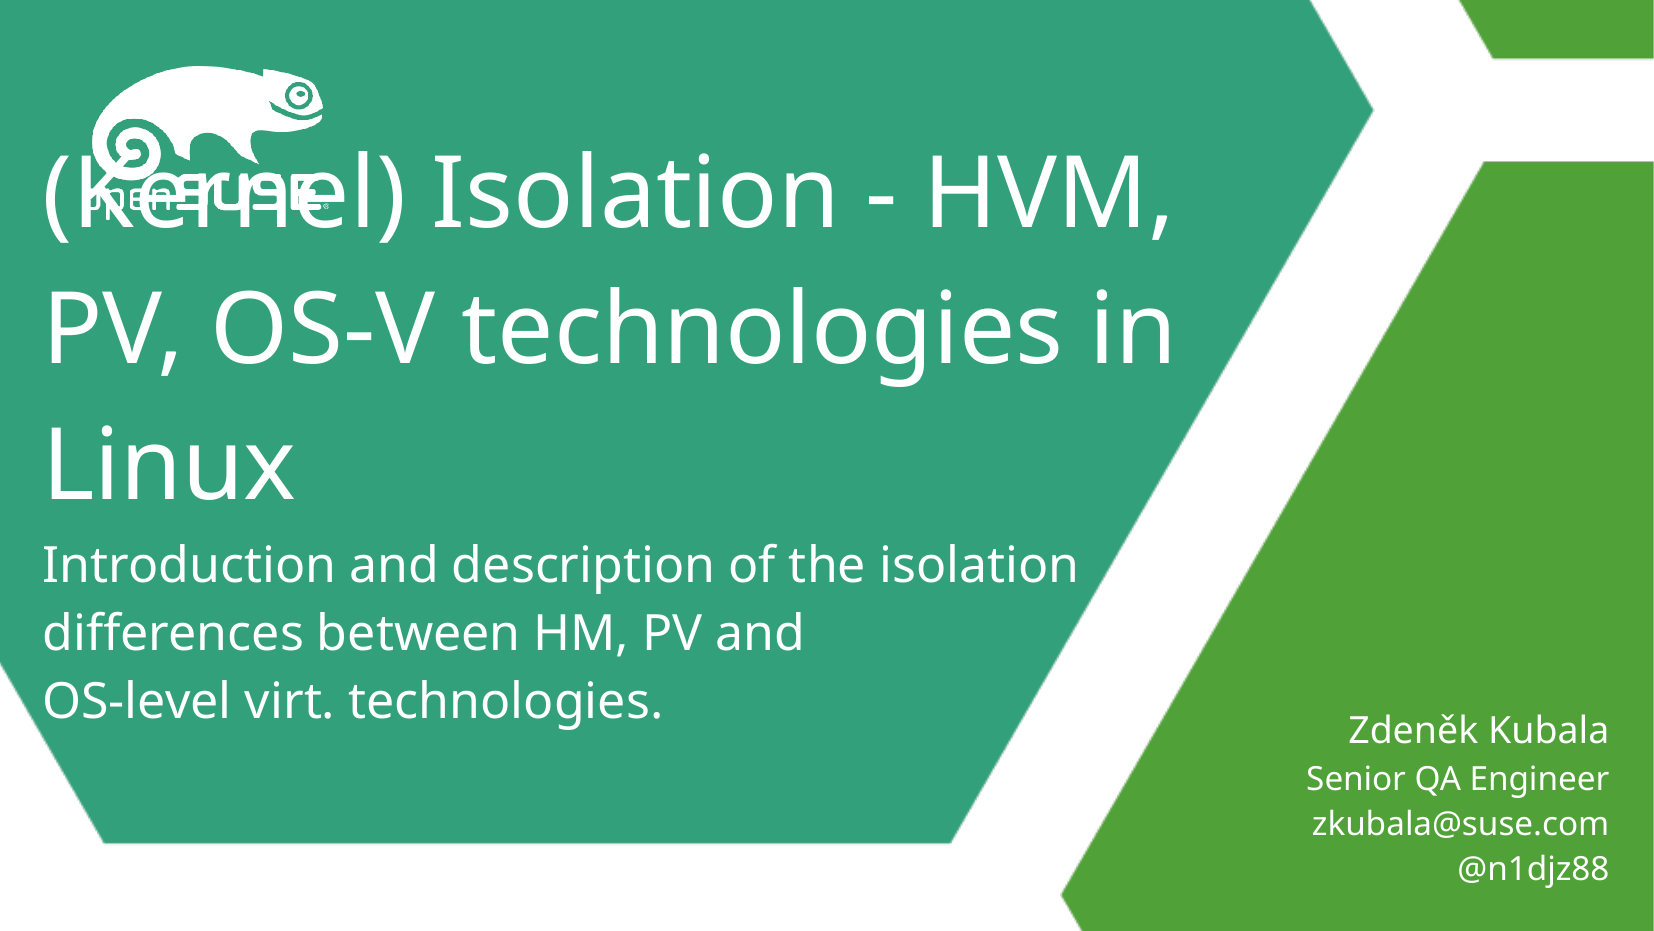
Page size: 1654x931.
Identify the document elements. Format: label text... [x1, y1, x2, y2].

title (Kernel) Isolation - HVM, PV, OS-V technologies in Linux Introduction and description of the isolation differences between HM, PV and OS-level virt. technologies. [42, 206, 1274, 648]
picture [0, 0, 1654, 931]
subtitle Zdeněk Kubala Senior QA Engineer zkubala@suse.com @n1djz88 [1183, 686, 1610, 931]
